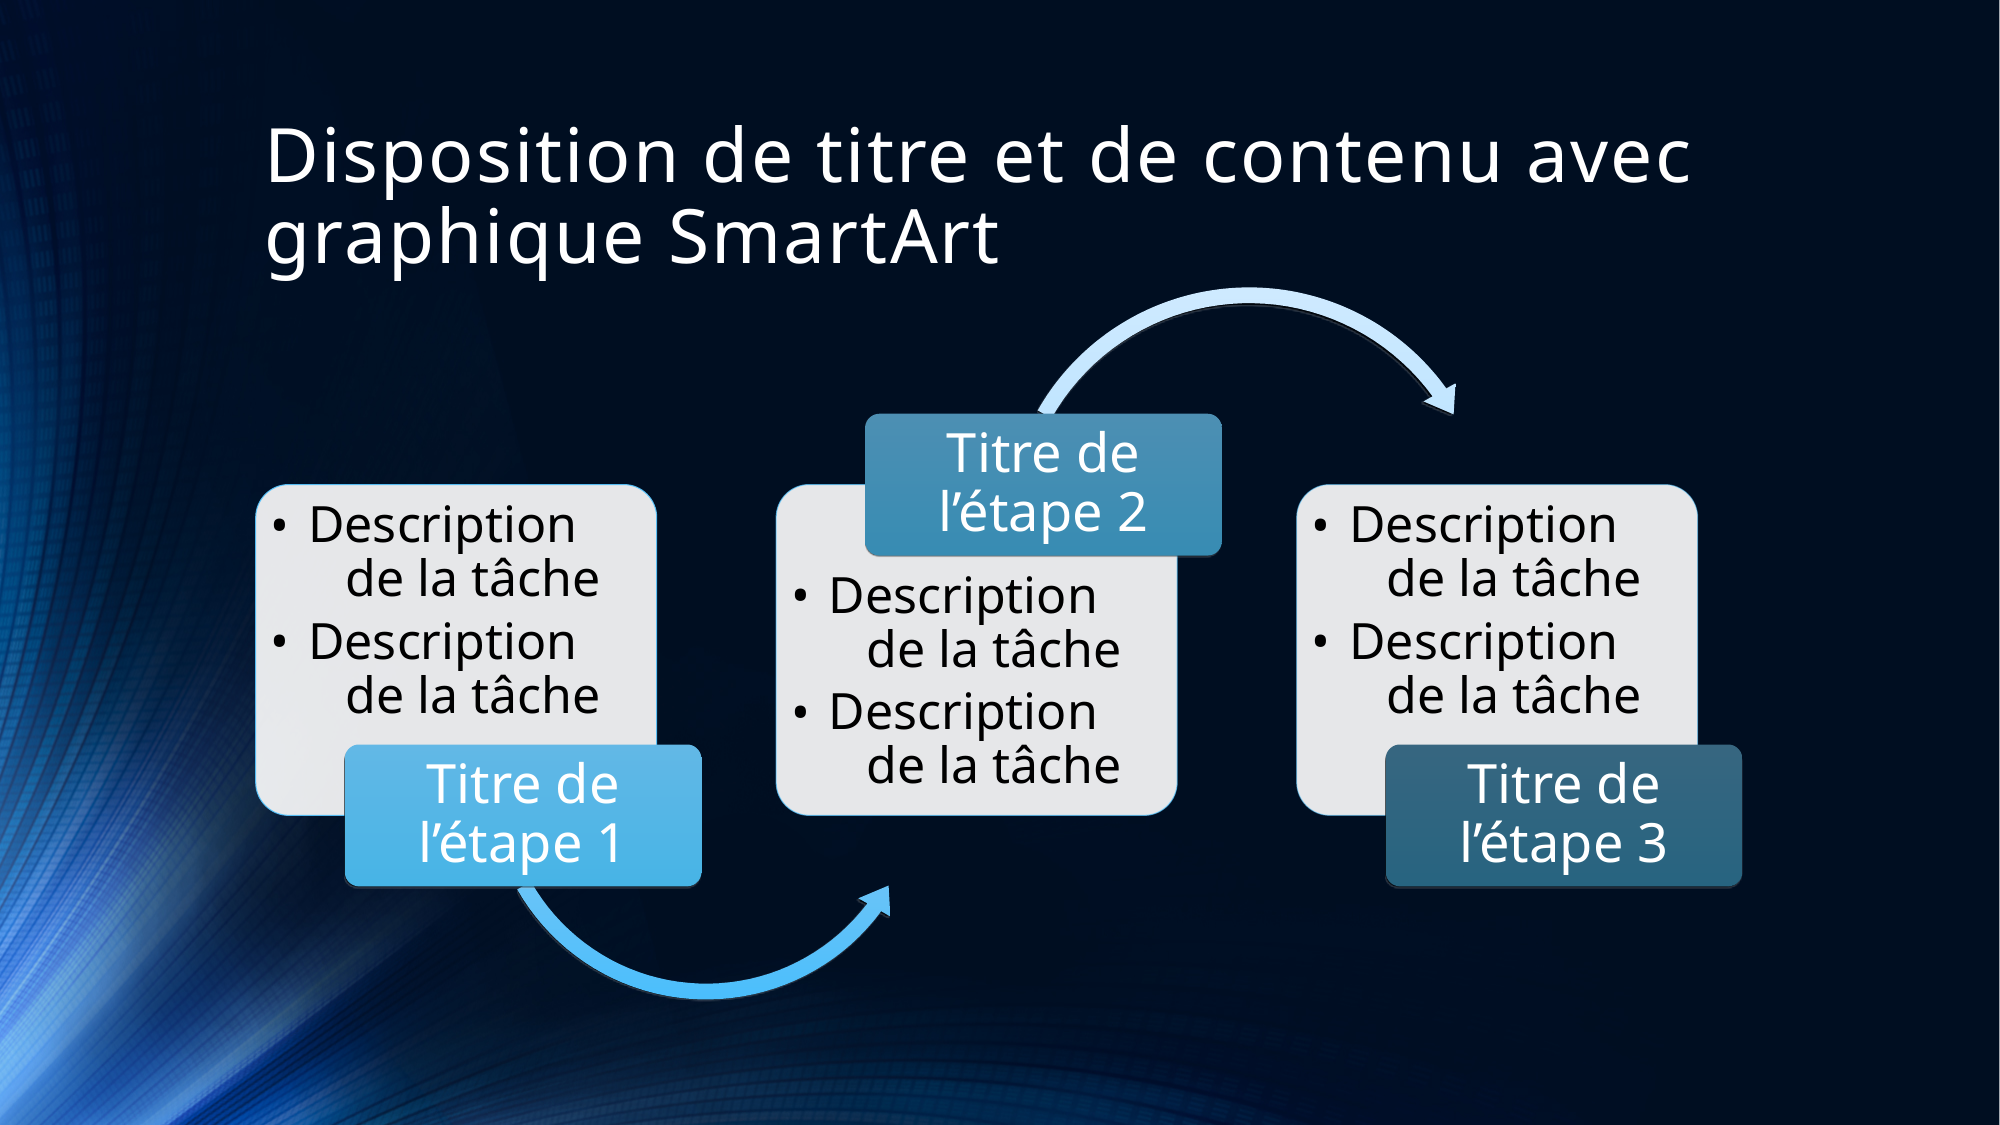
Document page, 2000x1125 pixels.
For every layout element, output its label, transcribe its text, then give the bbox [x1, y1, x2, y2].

text_box [517, 885, 891, 1000]
text_box [1037, 287, 1456, 415]
text_box Description de la tâche Description de la tâche [1296, 484, 1698, 816]
title Disposition de titre et de contenu avec graphique SmartArt [249, 62, 1750, 288]
text_box Titre de l’étape 3 [1385, 744, 1743, 887]
text_box Titre de l’étape 2 [865, 413, 1222, 556]
text_box Titre de l’étape 1 [344, 744, 702, 887]
text_box Description de la tâche Description de la tâche [776, 484, 1178, 816]
text_box Description de la tâche Description de la tâche [255, 484, 657, 816]
